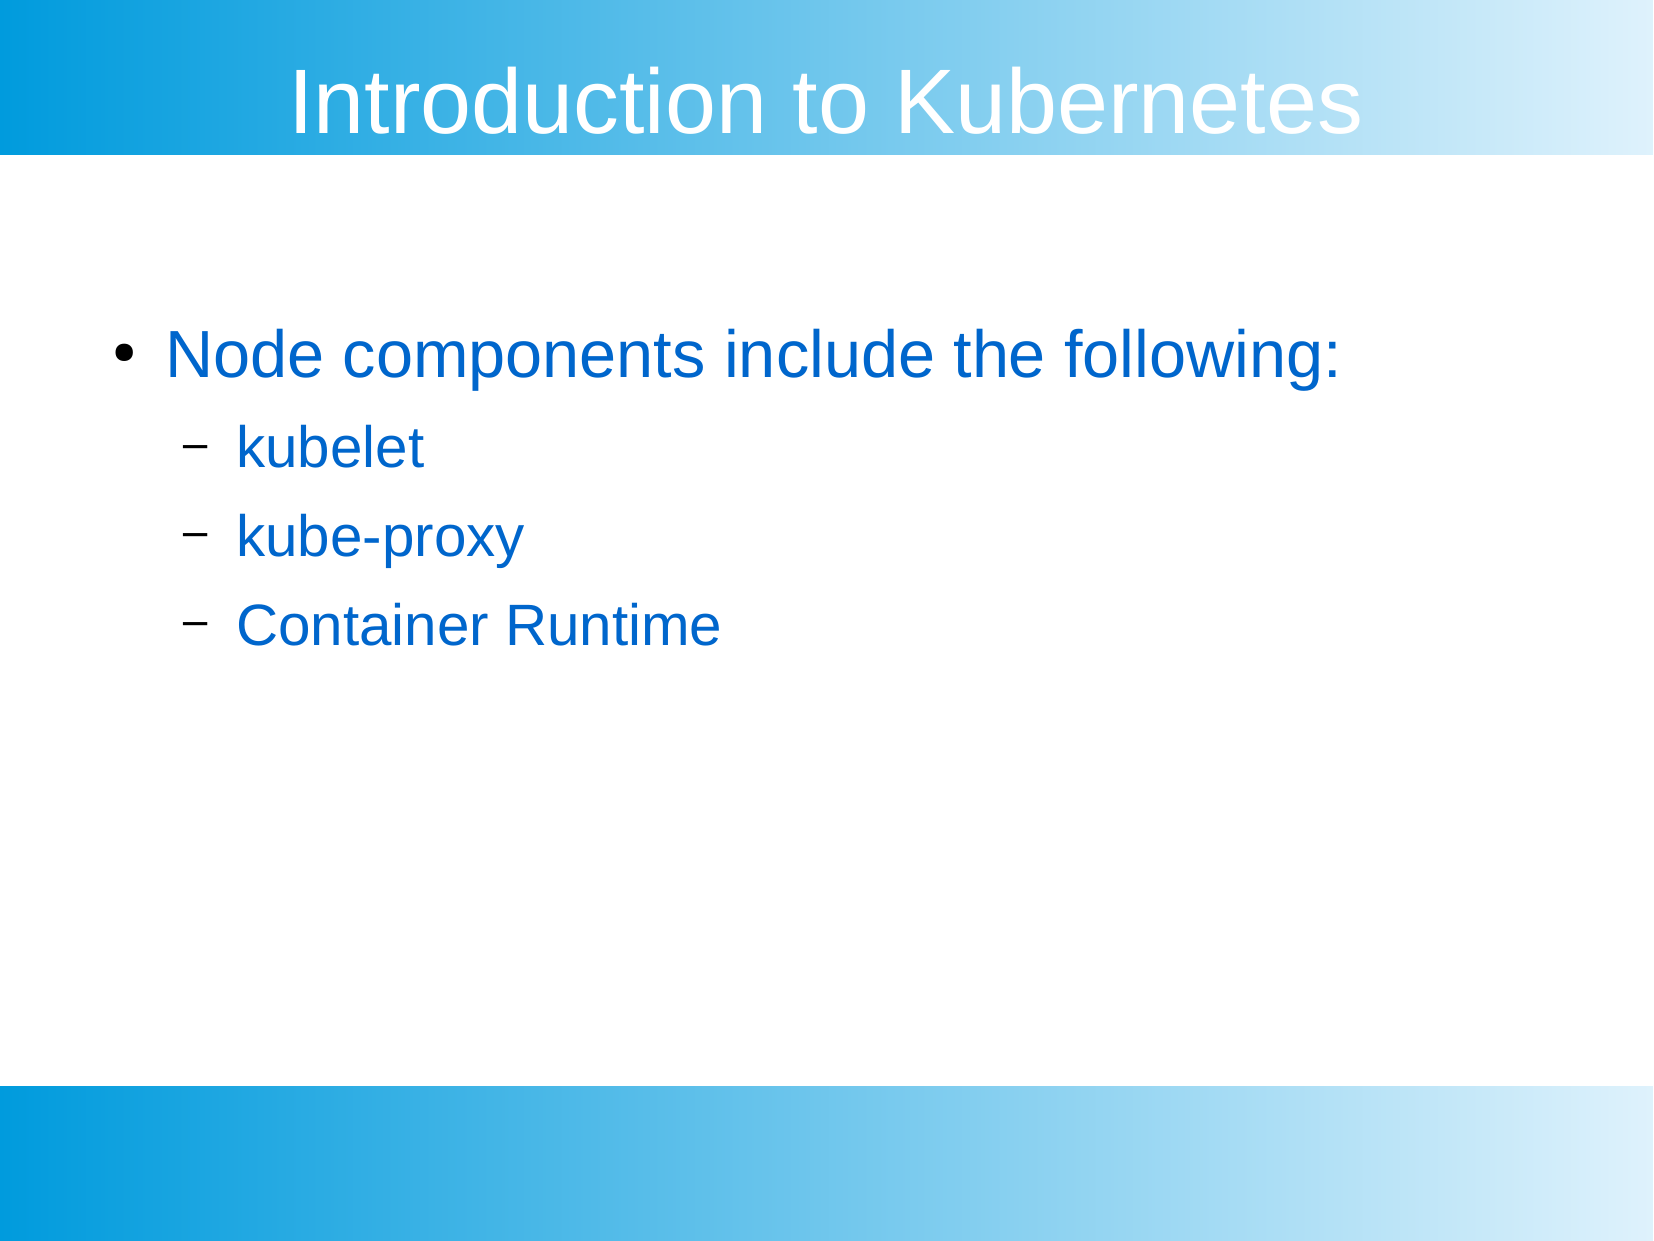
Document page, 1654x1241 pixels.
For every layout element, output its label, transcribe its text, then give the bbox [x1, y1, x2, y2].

title Introduction to Kubernetes [82, 49, 1571, 155]
list Node components include the following: kubelet kube-proxy Container Runtime [94, 212, 1583, 932]
